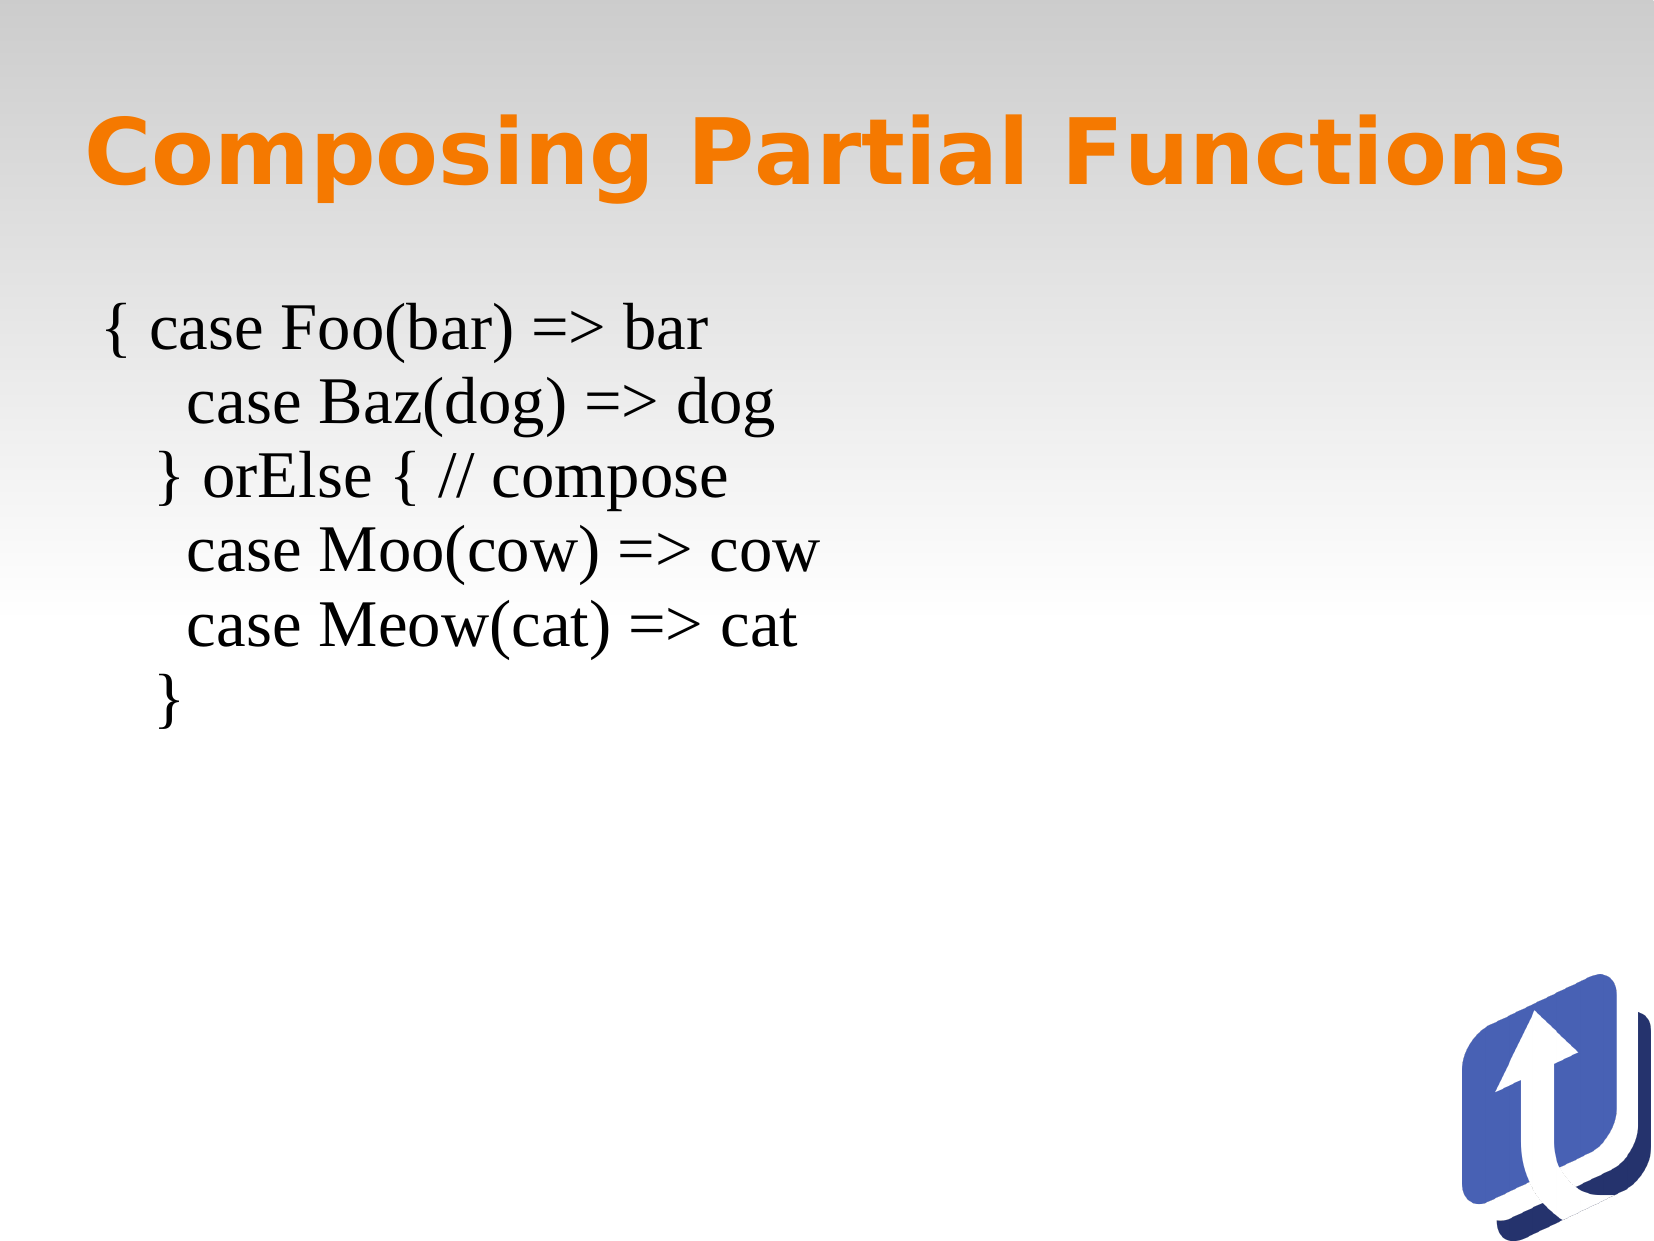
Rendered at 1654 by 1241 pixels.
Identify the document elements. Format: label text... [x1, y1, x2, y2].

list { case Foo(bar) => bar case Baz(dog) => dog } orElse { // compose case Moo(cow) => cow case Meow(cat) => cat } [82, 290, 1571, 1094]
title Composing Partial Functions [82, 56, 1571, 250]
picture [1462, 974, 1651, 1241]
